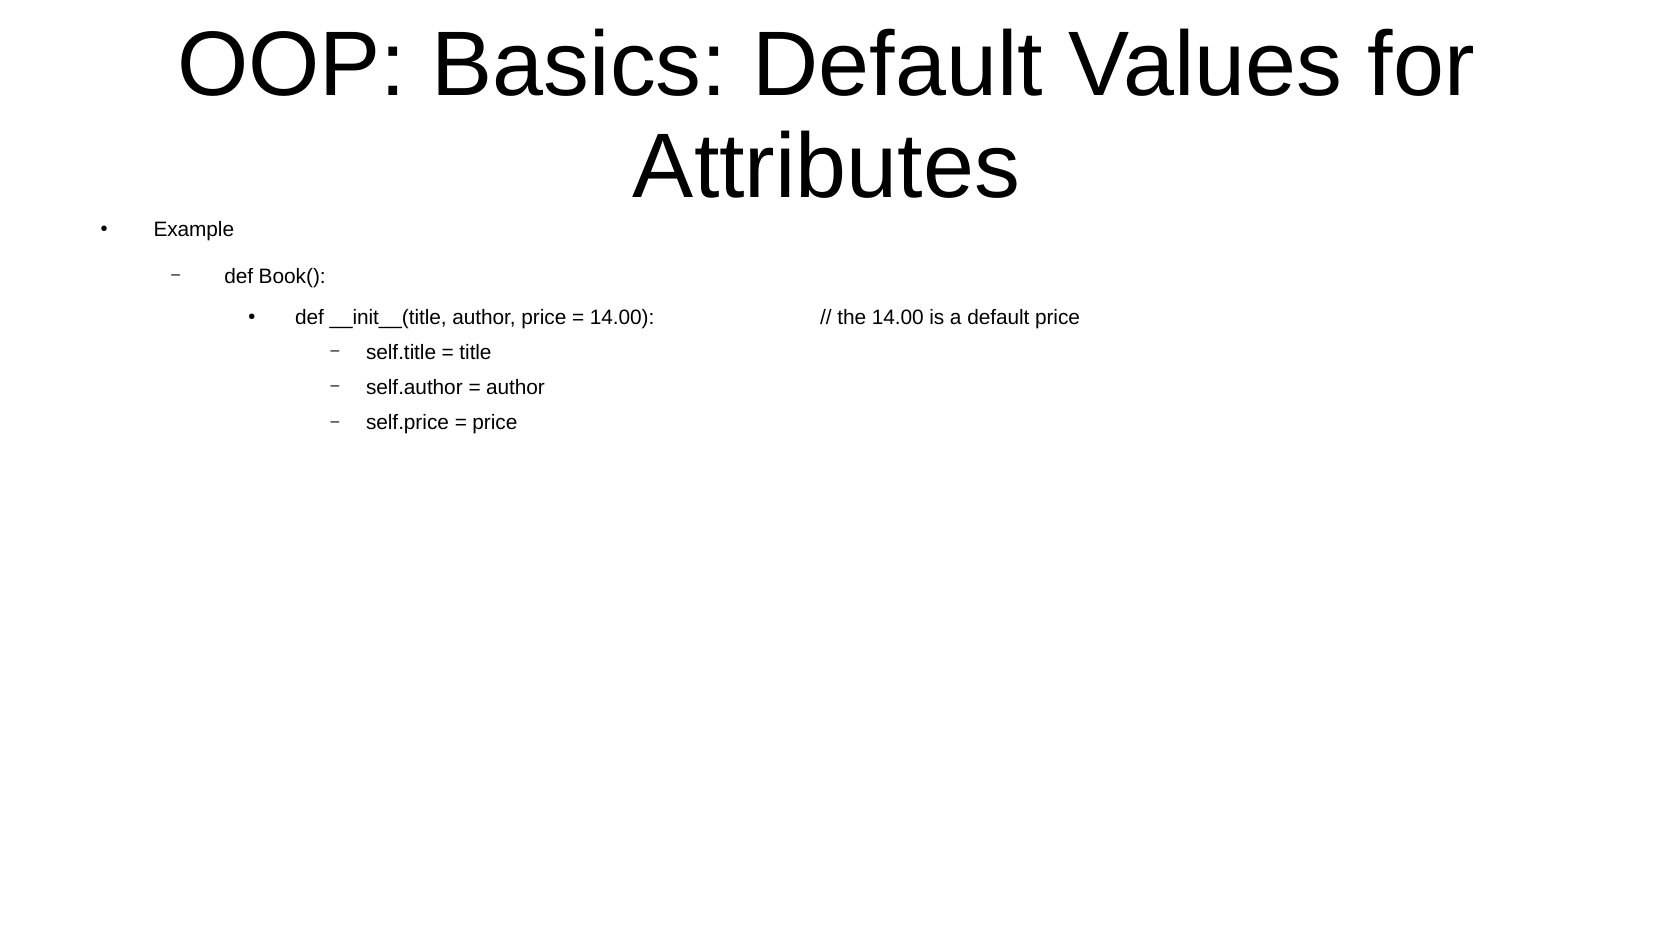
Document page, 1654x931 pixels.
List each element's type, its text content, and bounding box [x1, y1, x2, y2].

list Example def Book(): def __init__(title, author, price = 14.00): // the 14.00 is a default price self.title = title self.author = author self.price = price [82, 217, 1576, 901]
title OOP: Basics: Default Values for Attributes [82, 12, 1571, 217]
